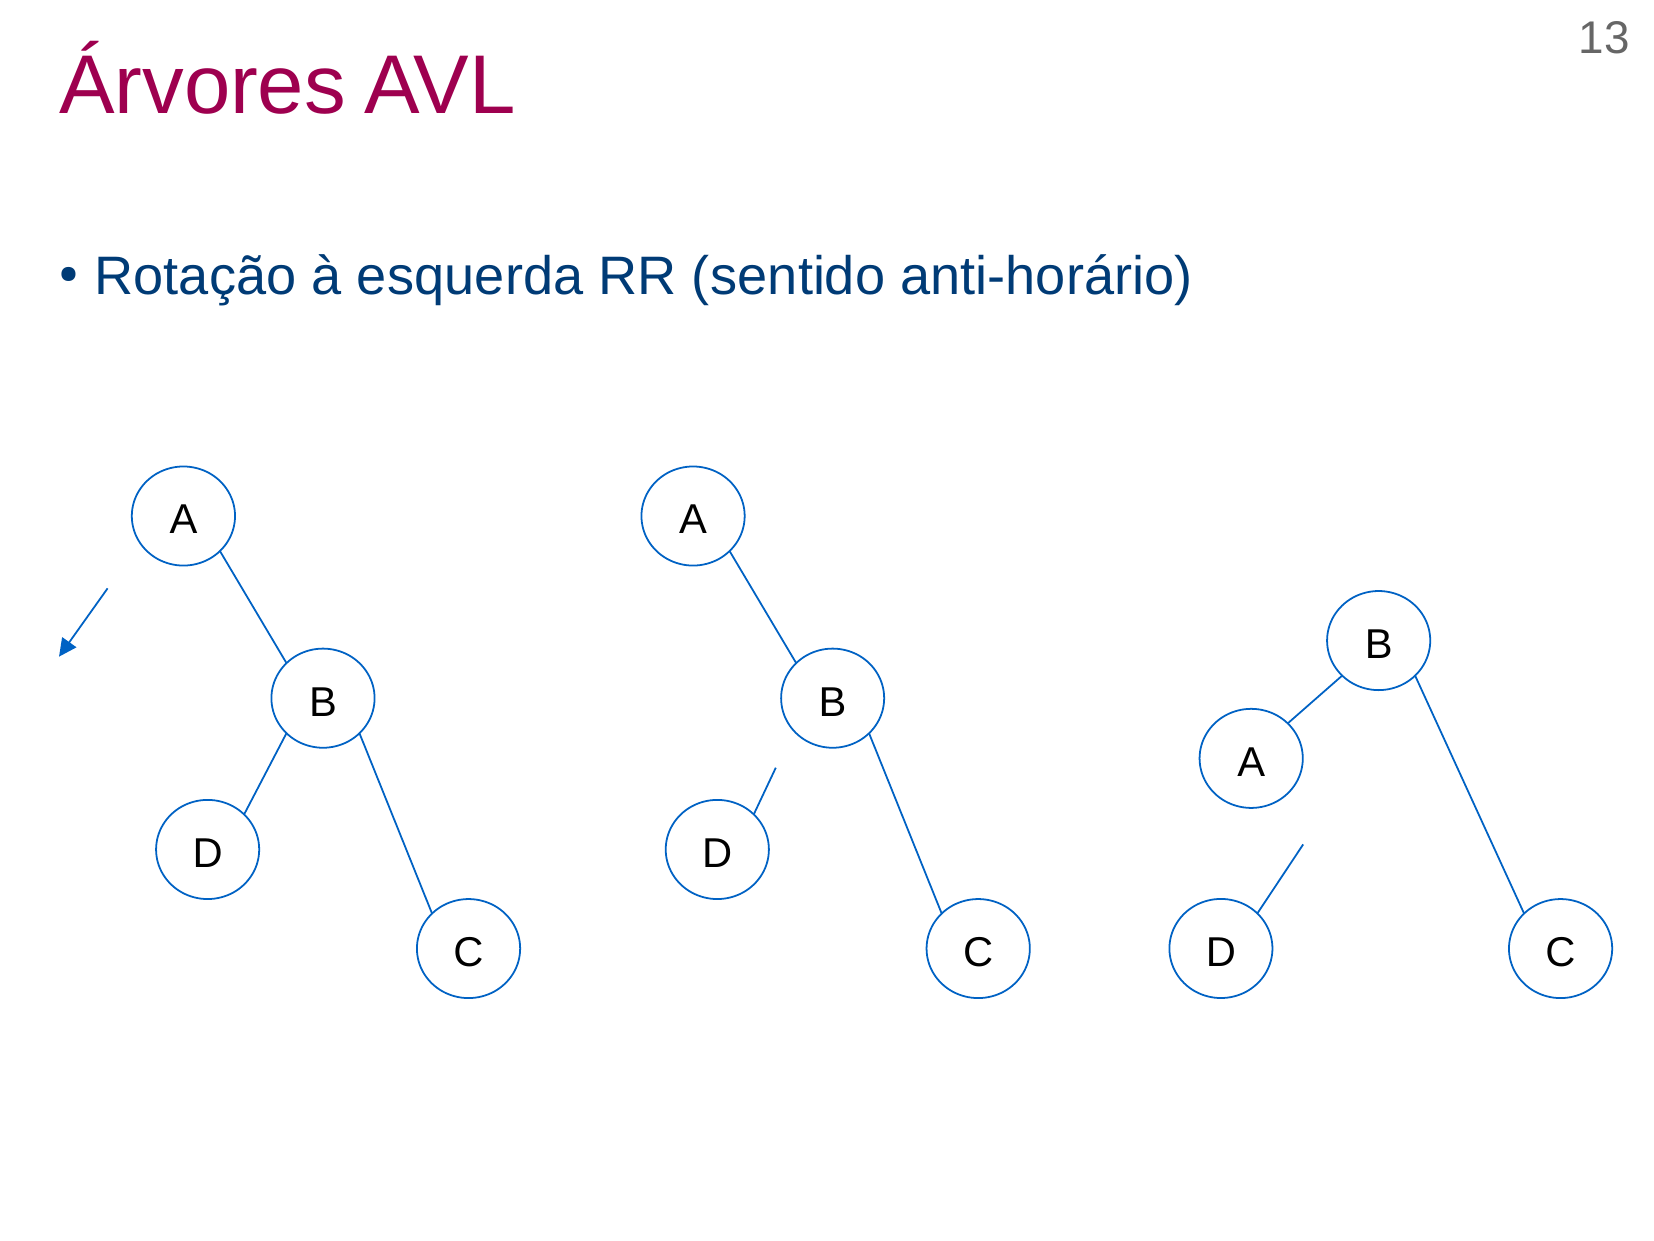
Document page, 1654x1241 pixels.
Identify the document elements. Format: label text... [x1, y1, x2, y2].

text_box A [641, 466, 745, 566]
text_box B [1327, 591, 1431, 691]
text_box A [1199, 708, 1303, 808]
text_box A [131, 466, 236, 566]
text_box C [1508, 899, 1613, 999]
list Rotação à esquerda RR (sentido anti-horário) [59, 236, 1595, 1211]
title Árvores AVL [59, 29, 1595, 148]
text_box B [781, 648, 885, 748]
text_box D [665, 799, 769, 900]
text_box C [926, 899, 1030, 999]
text_box D [1169, 898, 1273, 999]
text_box B [271, 648, 375, 748]
text_box D [156, 799, 260, 900]
text_box C [416, 899, 521, 999]
